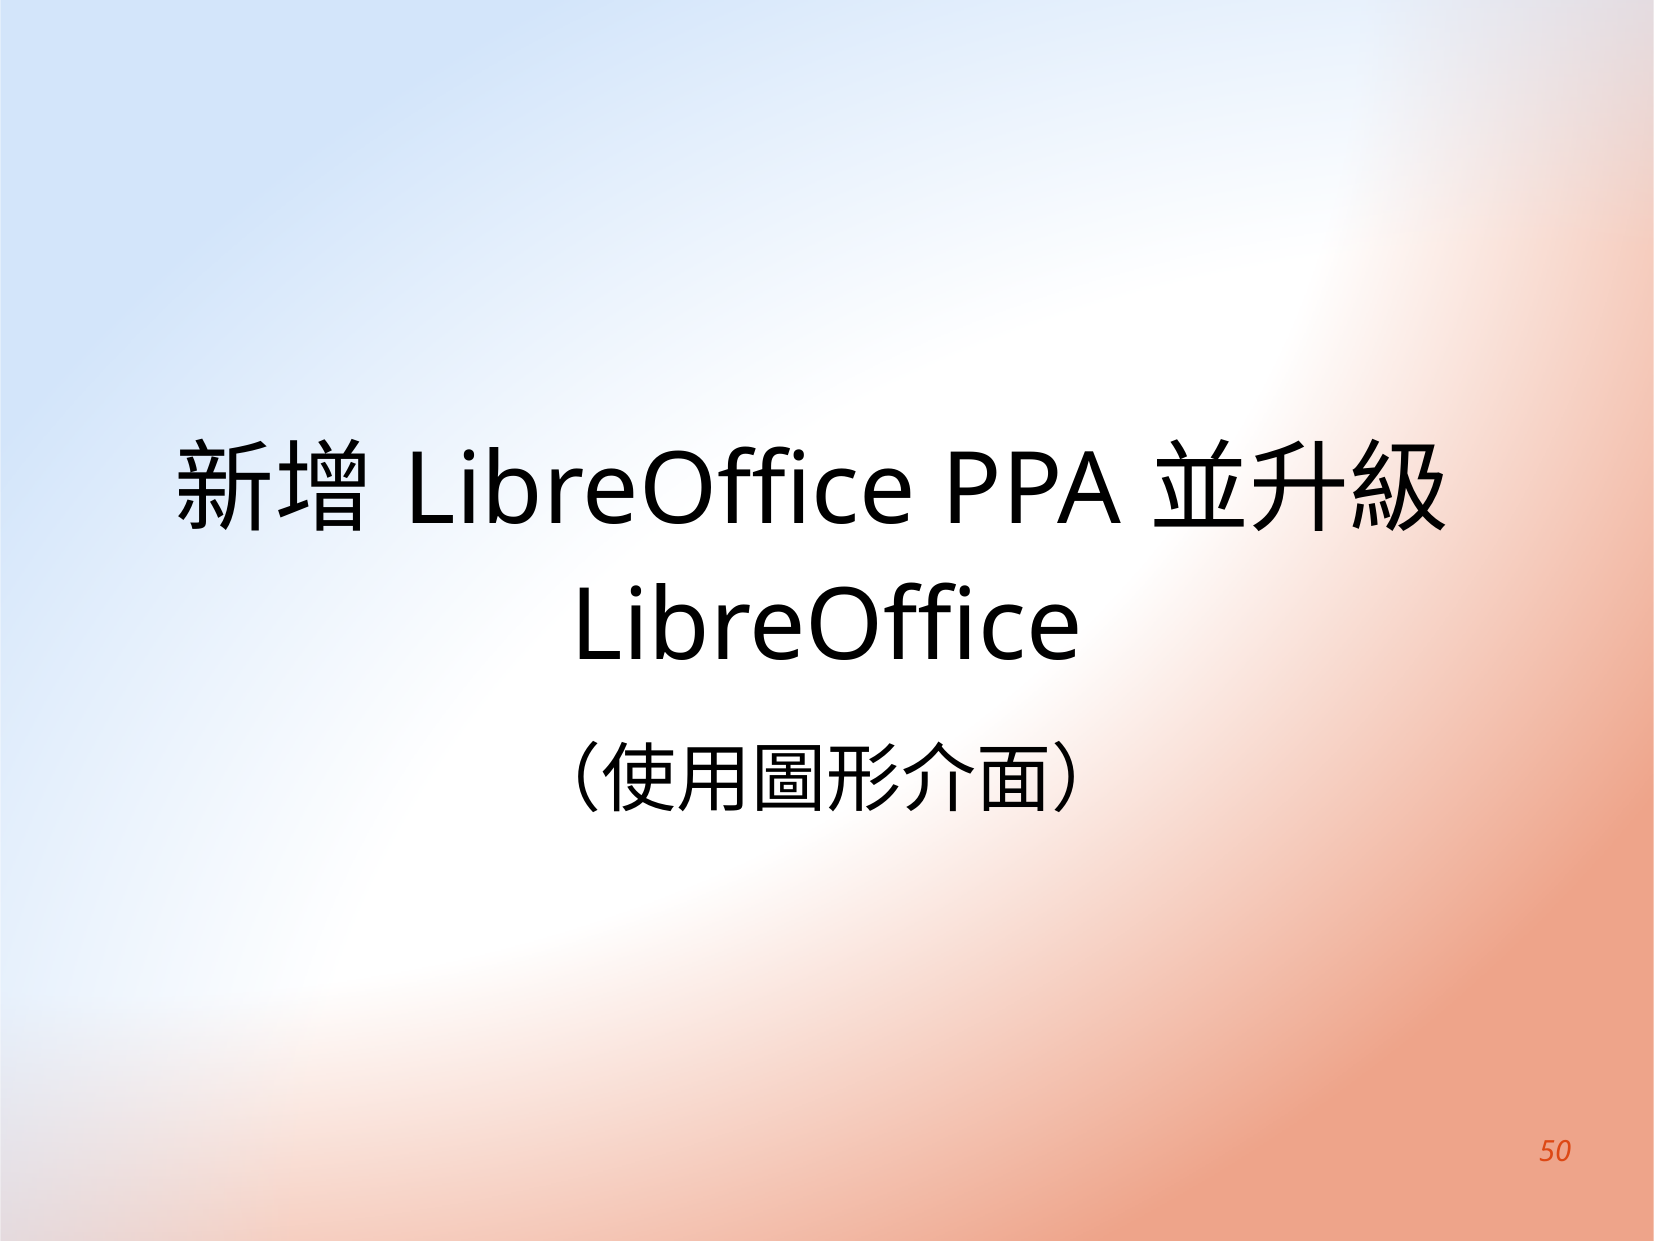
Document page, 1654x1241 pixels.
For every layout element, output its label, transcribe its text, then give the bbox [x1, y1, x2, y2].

picture [0, 0, 1654, 1241]
subtitle 新增LibreOffice PPA並升級LibreOffice （使用圖形介面） [82, 49, 1571, 1186]
